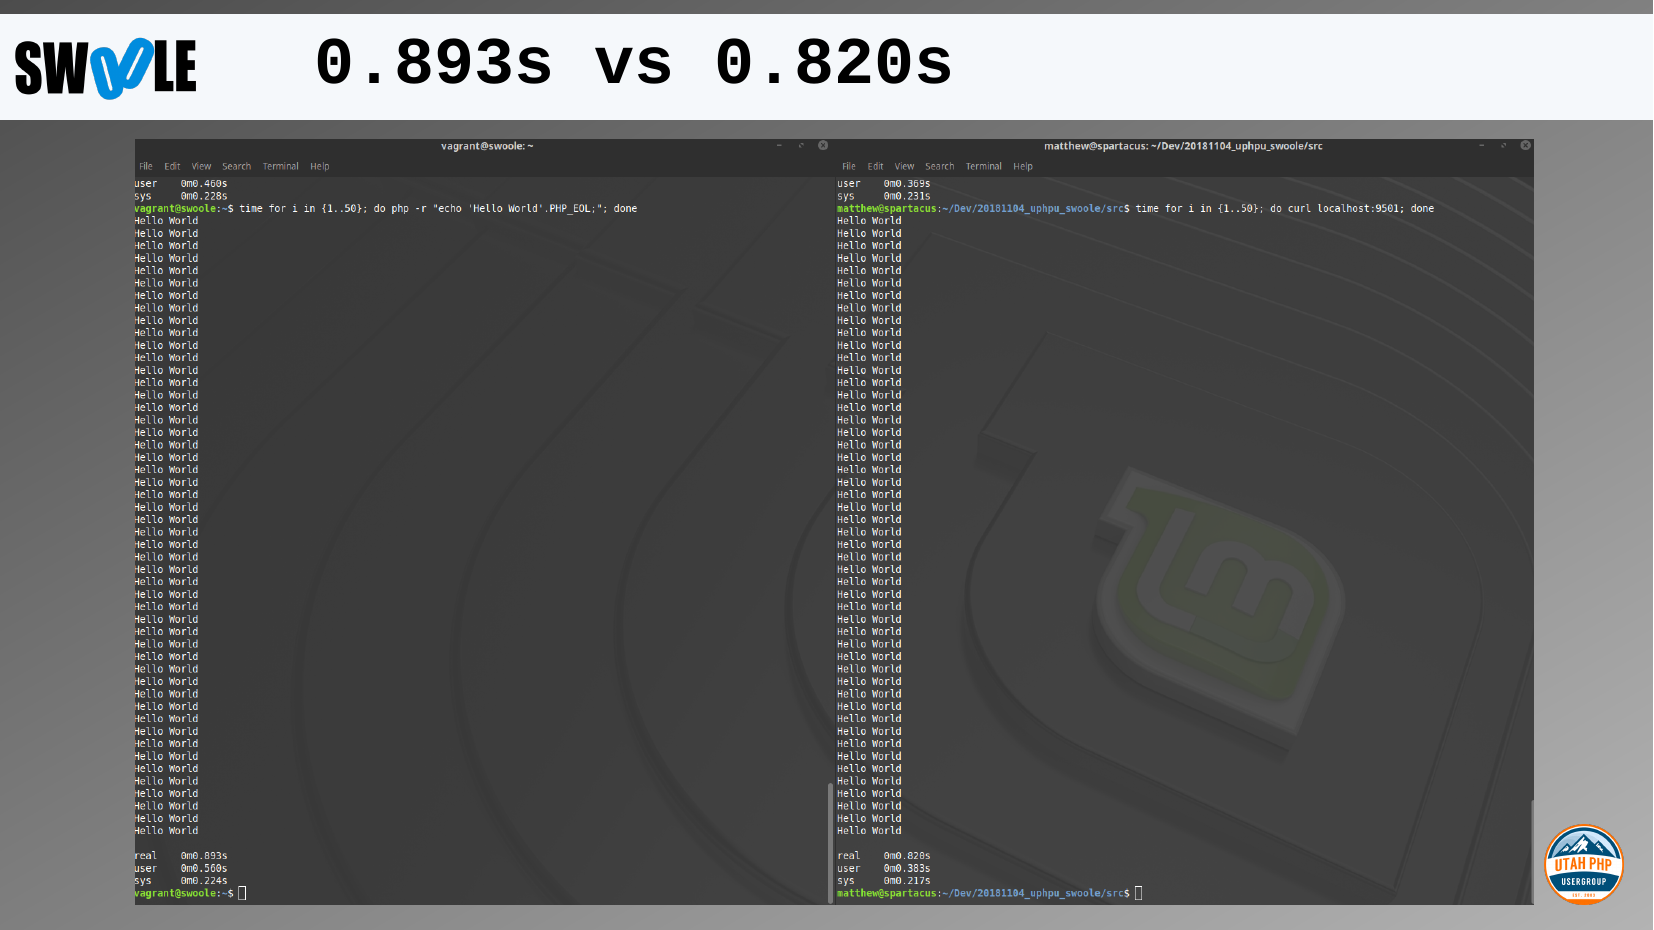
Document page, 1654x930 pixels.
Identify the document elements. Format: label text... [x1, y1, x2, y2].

text_box [0, 14, 15, 120]
text_box [196, 14, 1653, 120]
picture [135, 139, 1534, 905]
title 0.893s vs 0.820s [314, 14, 1586, 118]
picture [1544, 824, 1624, 905]
picture [15, 14, 196, 124]
